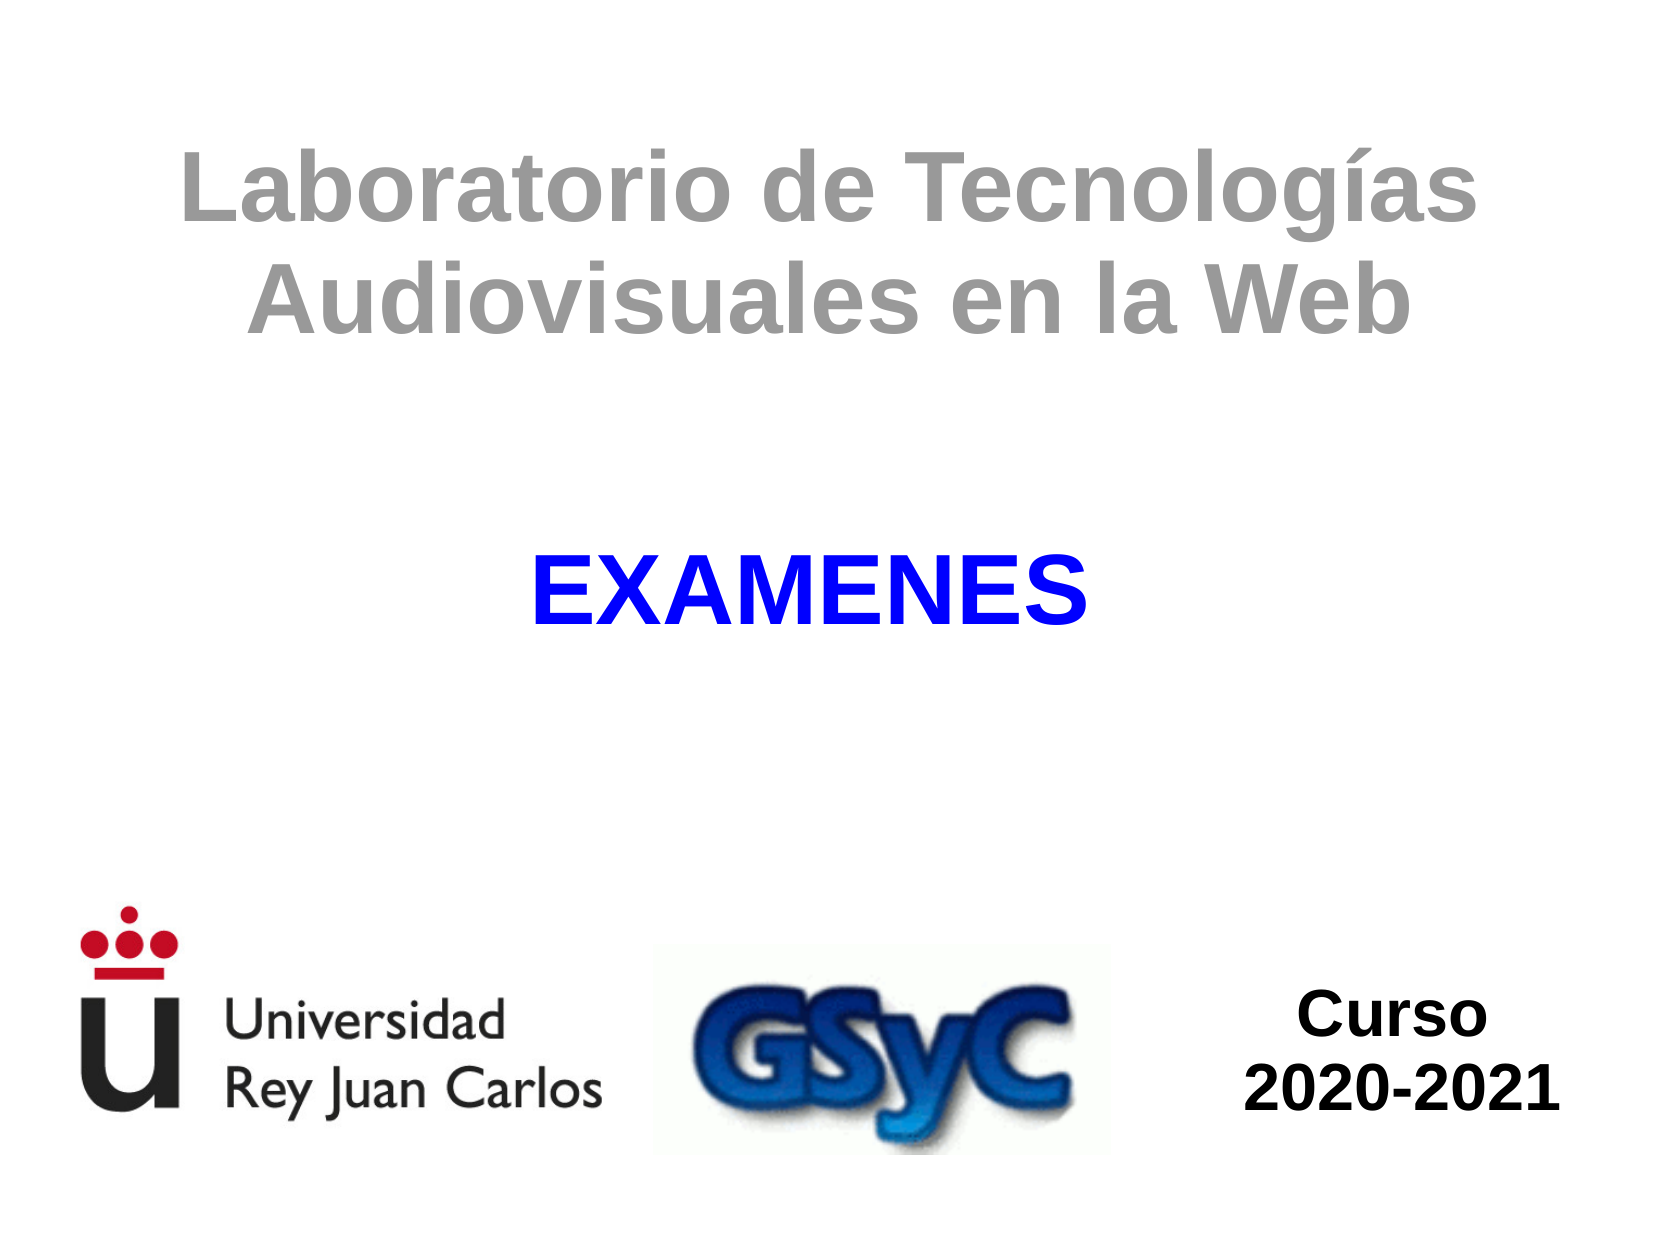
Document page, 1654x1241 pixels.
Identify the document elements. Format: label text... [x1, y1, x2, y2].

title Laboratorio de Tecnologías Audiovisuales en la Web [144, 75, 1516, 411]
picture [653, 944, 1111, 1156]
title EXAMENES [135, 422, 1486, 758]
title Curso 2020-2021 [1200, 975, 1606, 1126]
picture [46, 884, 631, 1141]
